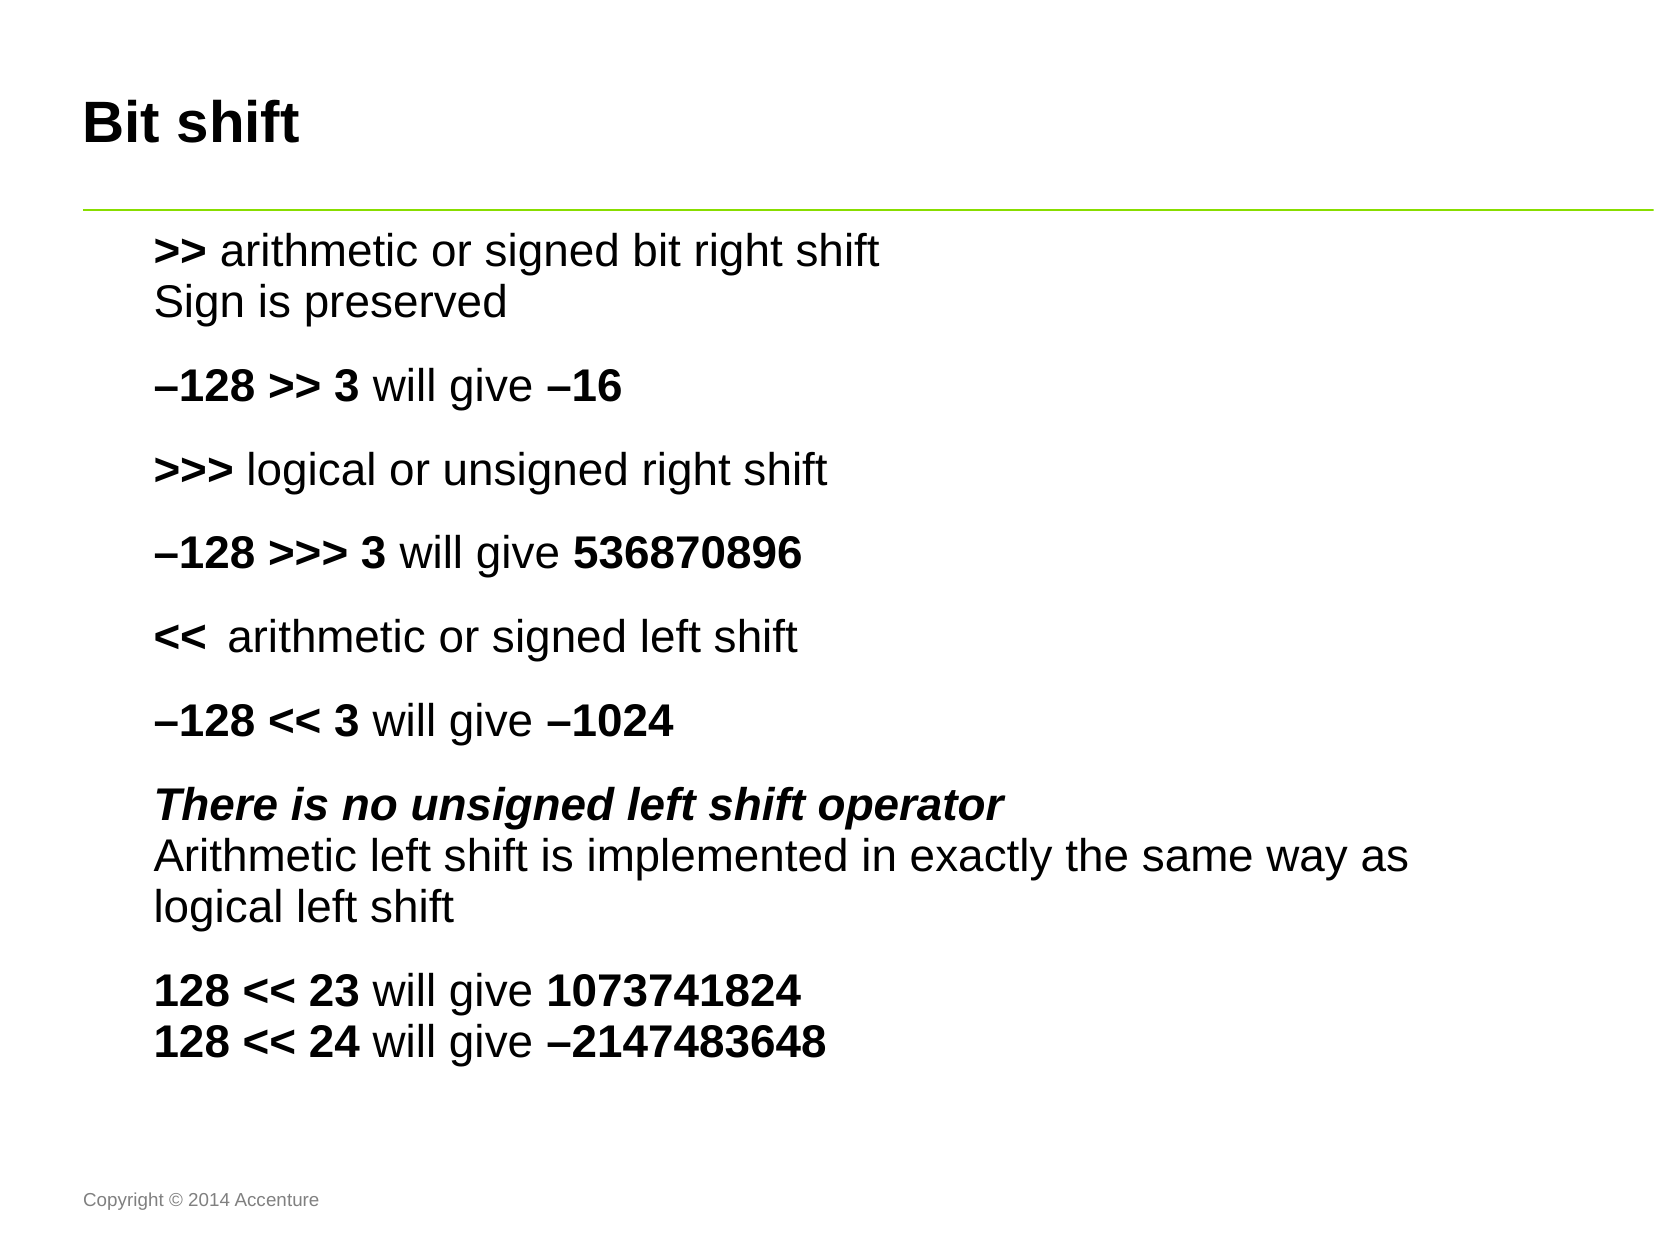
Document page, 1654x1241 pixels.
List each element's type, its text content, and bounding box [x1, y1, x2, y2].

list >> arithmetic or signed bit right shift Sign is preserved –128 >> 3 will give –16 >>> logical or unsigned right shift –128 >>> 3 will give 536870896 << arithmetic or signed left shift –128 << 3 will give –1024 There is no unsigned left shift operator Arithmetic left shift is implemented in exactly the same way as logical left shift 128 << 23 will give 1073741824 128 << 24 will give –2147483648 [82, 225, 1538, 1186]
title Bit shift [82, 49, 1571, 196]
